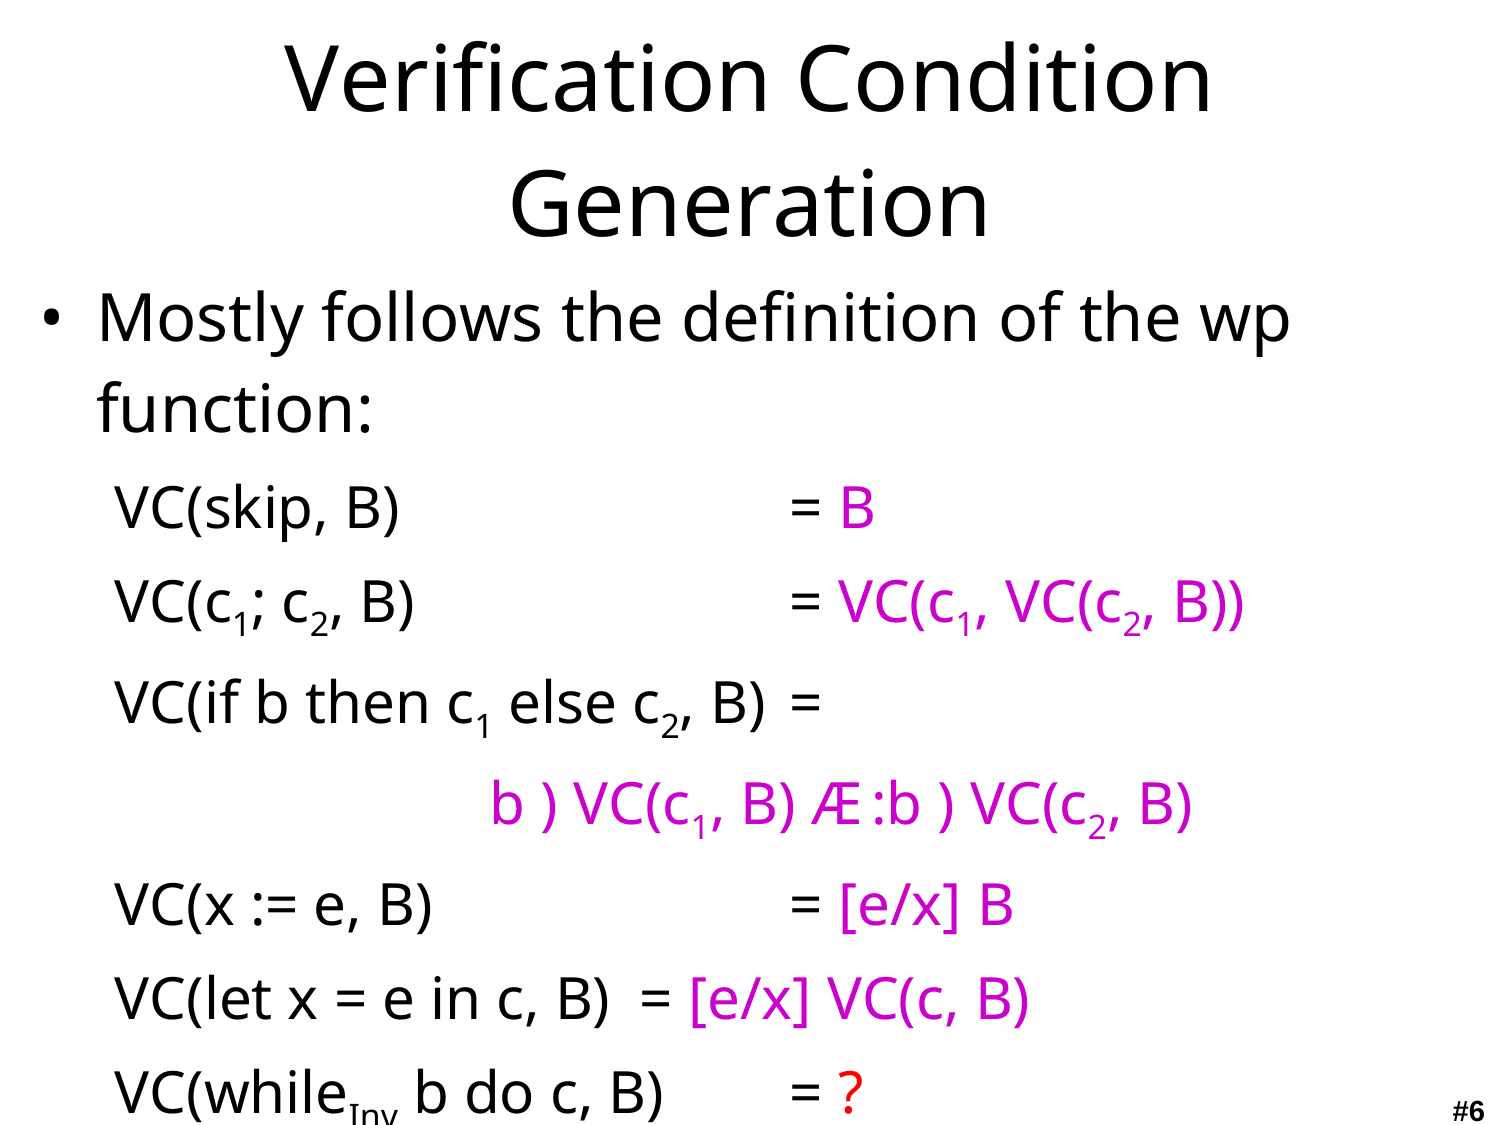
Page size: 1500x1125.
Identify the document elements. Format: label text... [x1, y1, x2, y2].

title Verification Condition Generation [24, 45, 1476, 233]
list Mostly follows the definition of the wp function: VC(skip, B) = B VC(c1; c2, B) = VC(c1, VC(c2, B)) VC(if b then c1 else c2, B) = b ) VC(c1, B) Æ :b ) VC(c2, B) VC(x := e, B) = [e/x] B VC(let x = e in c, B) = [e/x] VC(c, B) VC(whileInv b do c, B) = ? [24, 262, 1476, 1101]
